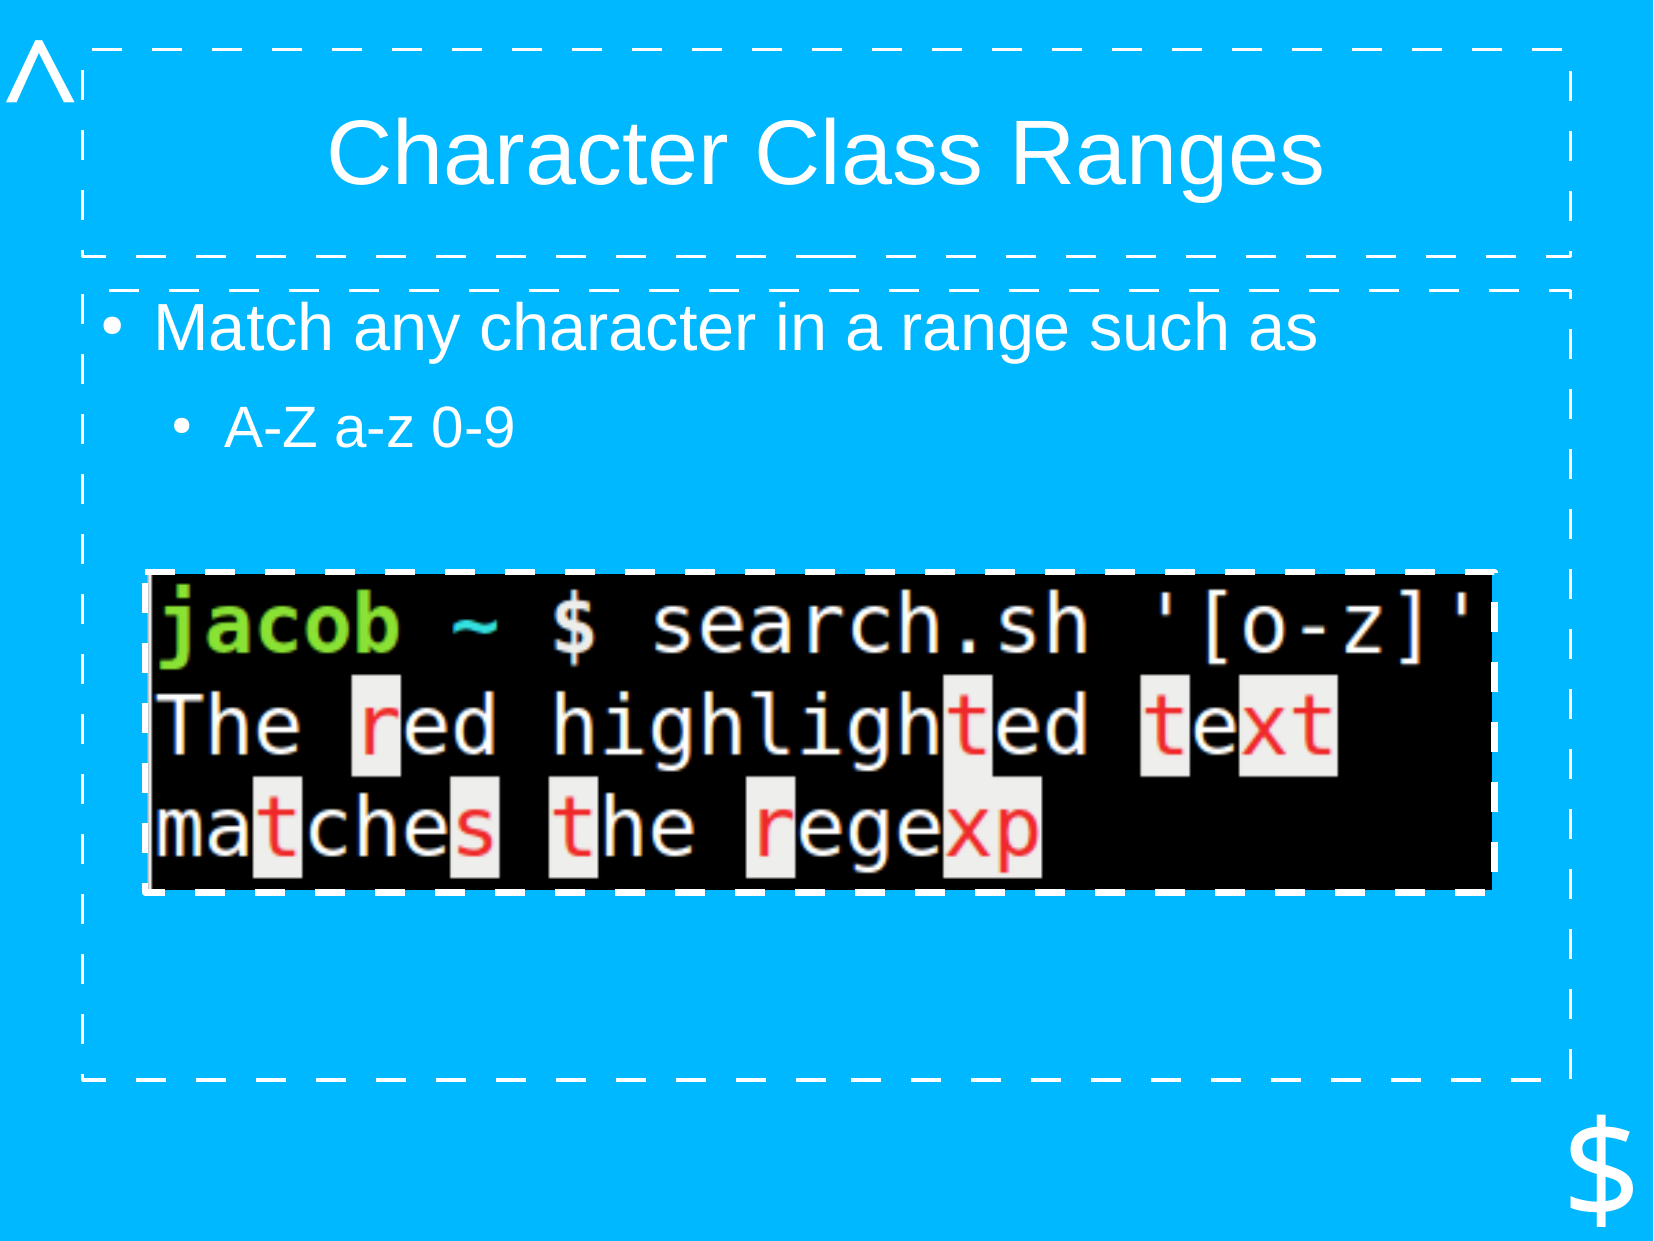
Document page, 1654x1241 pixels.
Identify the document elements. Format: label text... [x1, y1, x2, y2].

list Match any character in a range such as A-Z a-z 0-9 [82, 290, 1571, 1081]
picture [147, 574, 1492, 890]
title Character Class Ranges [82, 49, 1571, 257]
